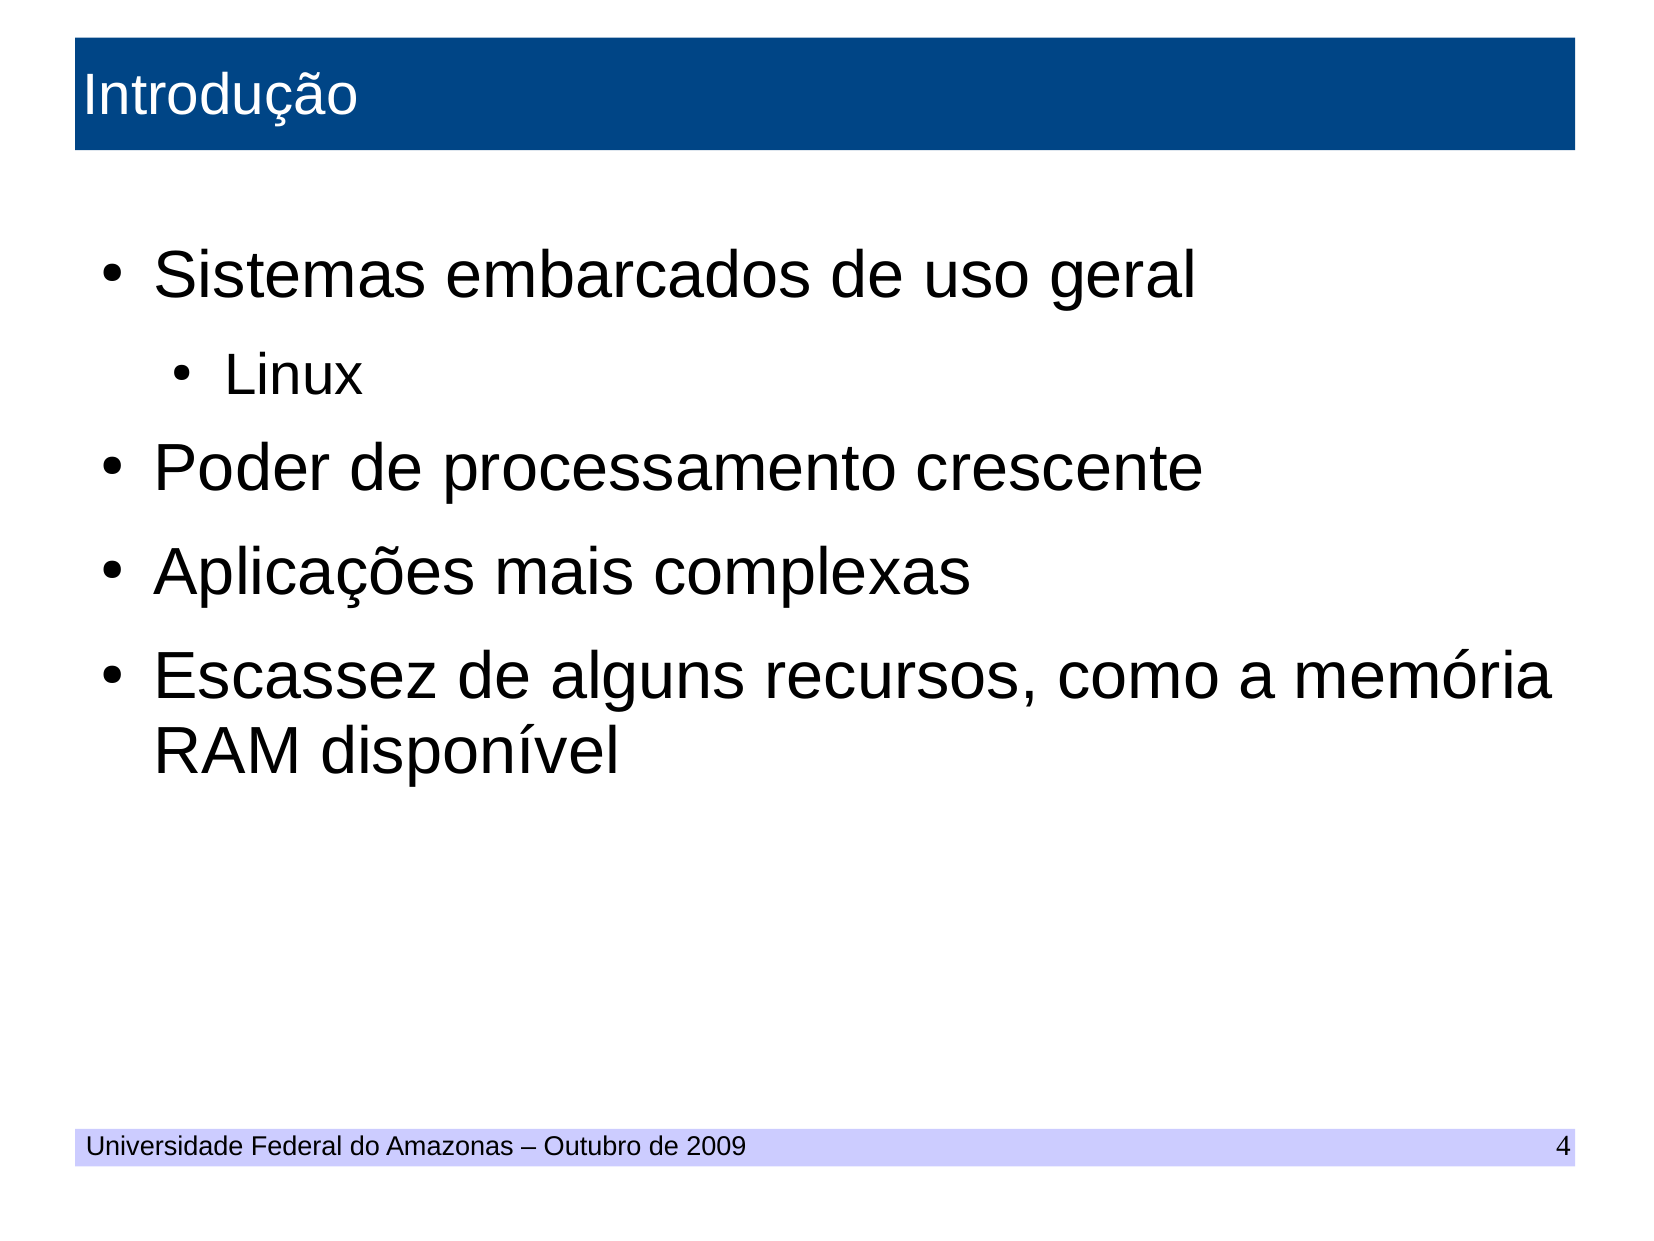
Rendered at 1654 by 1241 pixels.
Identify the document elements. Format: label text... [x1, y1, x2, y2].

list Sistemas embarcados de uso geral Linux Poder de processamento crescente Aplicações mais complexas Escassez de alguns recursos, como a memória RAM disponível [82, 237, 1571, 1056]
title Introdução [82, 43, 1571, 145]
